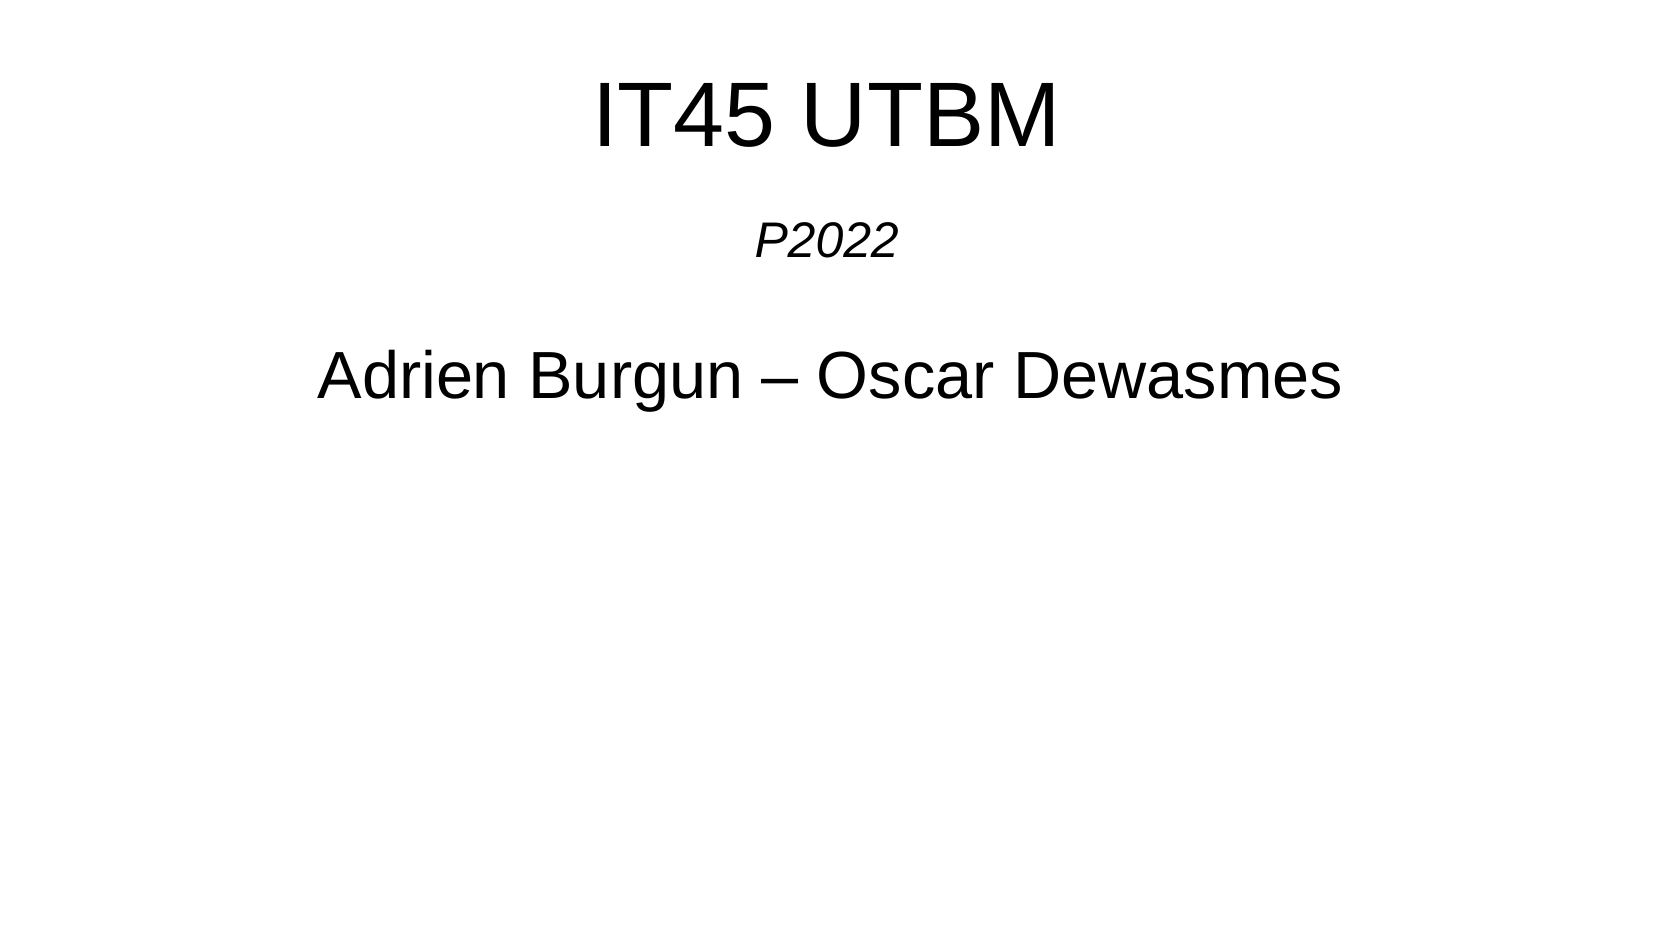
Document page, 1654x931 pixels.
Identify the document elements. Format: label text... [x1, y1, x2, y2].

subtitle P2022 [82, 212, 1571, 268]
title IT45 UTBM [82, 37, 1571, 193]
text_box Adrien Burgun – Oscar Dewasmes [86, 337, 1576, 413]
